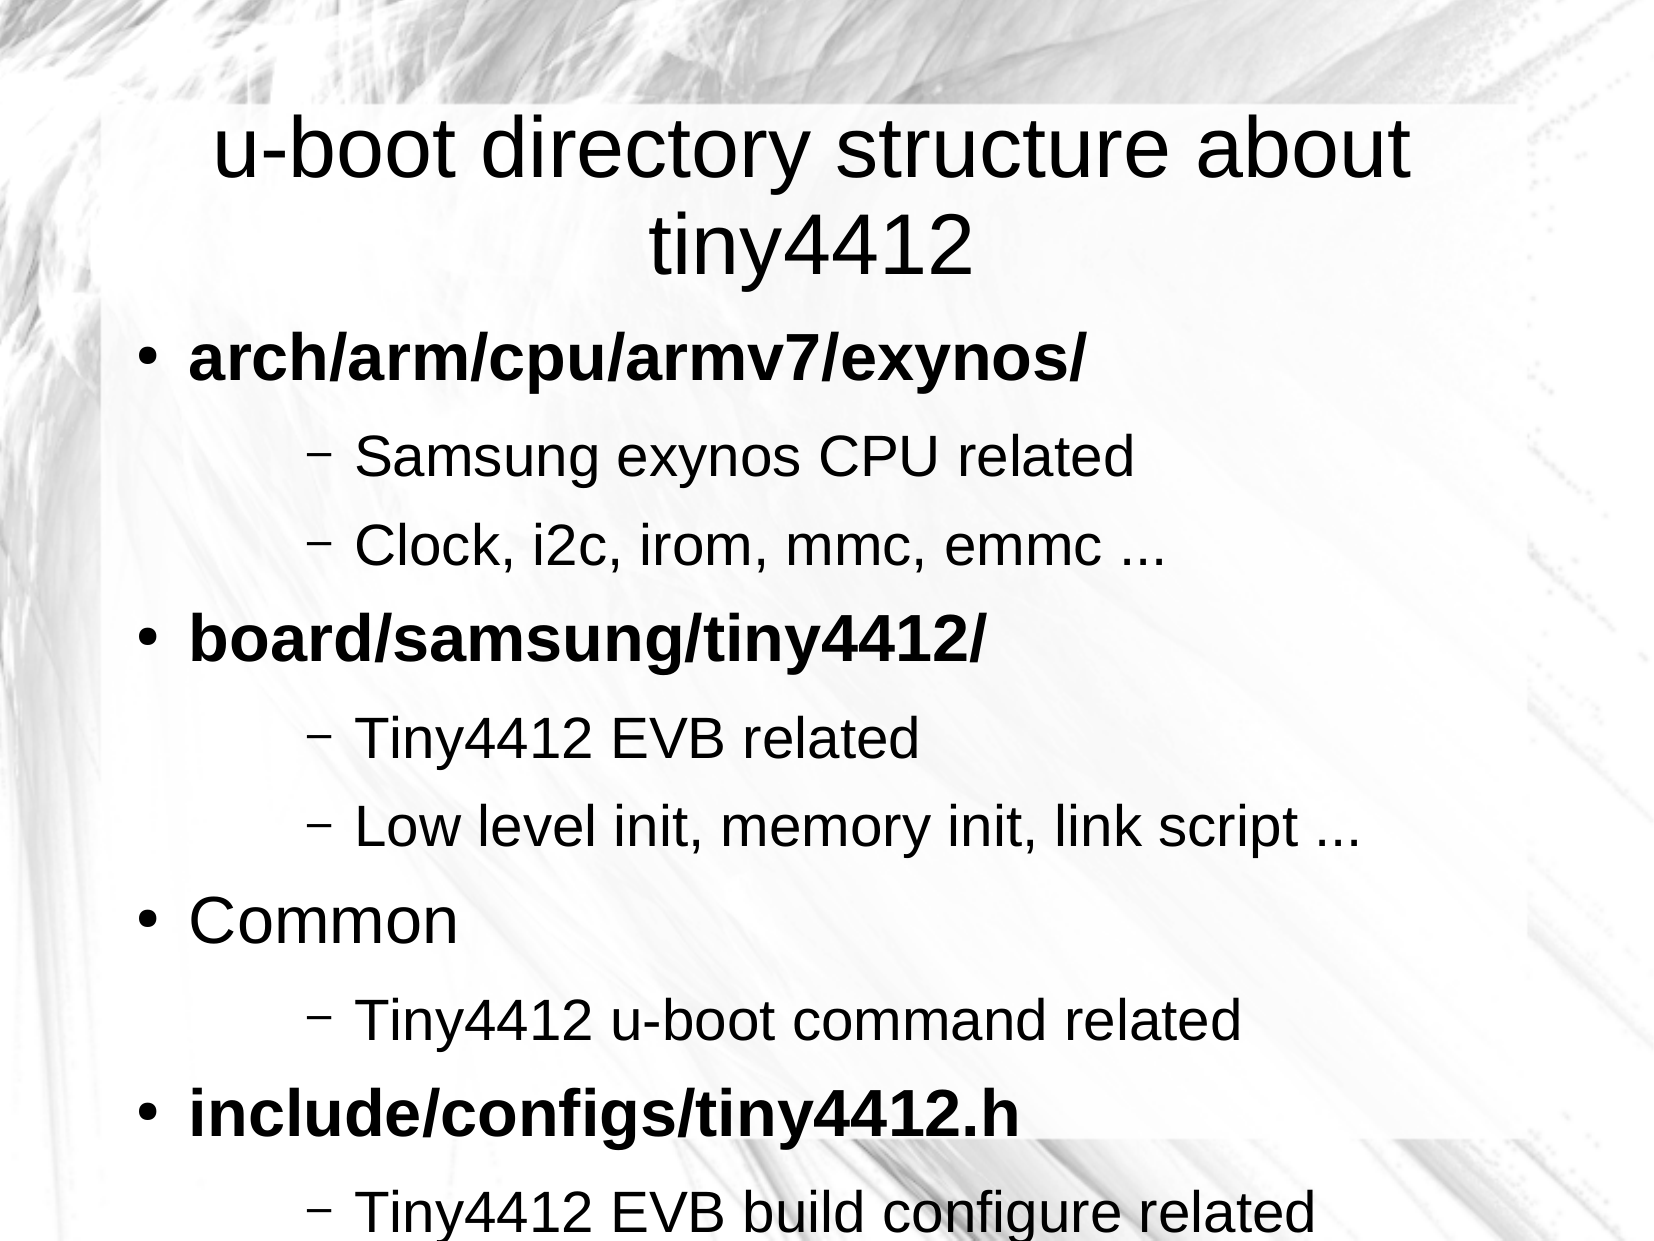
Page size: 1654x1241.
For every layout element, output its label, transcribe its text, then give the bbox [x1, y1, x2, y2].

title u-boot directory structure about tiny4412 [118, 99, 1506, 293]
list arch/arm/cpu/armv7/exynos/ Samsung exynos CPU related Clock, i2c, irom, mmc, emmc ... board/samsung/tiny4412/ Tiny4412 EVB related Low level init, memory init, link script ... Common Tiny4412 u-boot command related include/configs/tiny4412.h Tiny4412 EVB build configure related [118, 319, 1571, 1241]
picture [0, 0, 1654, 1241]
